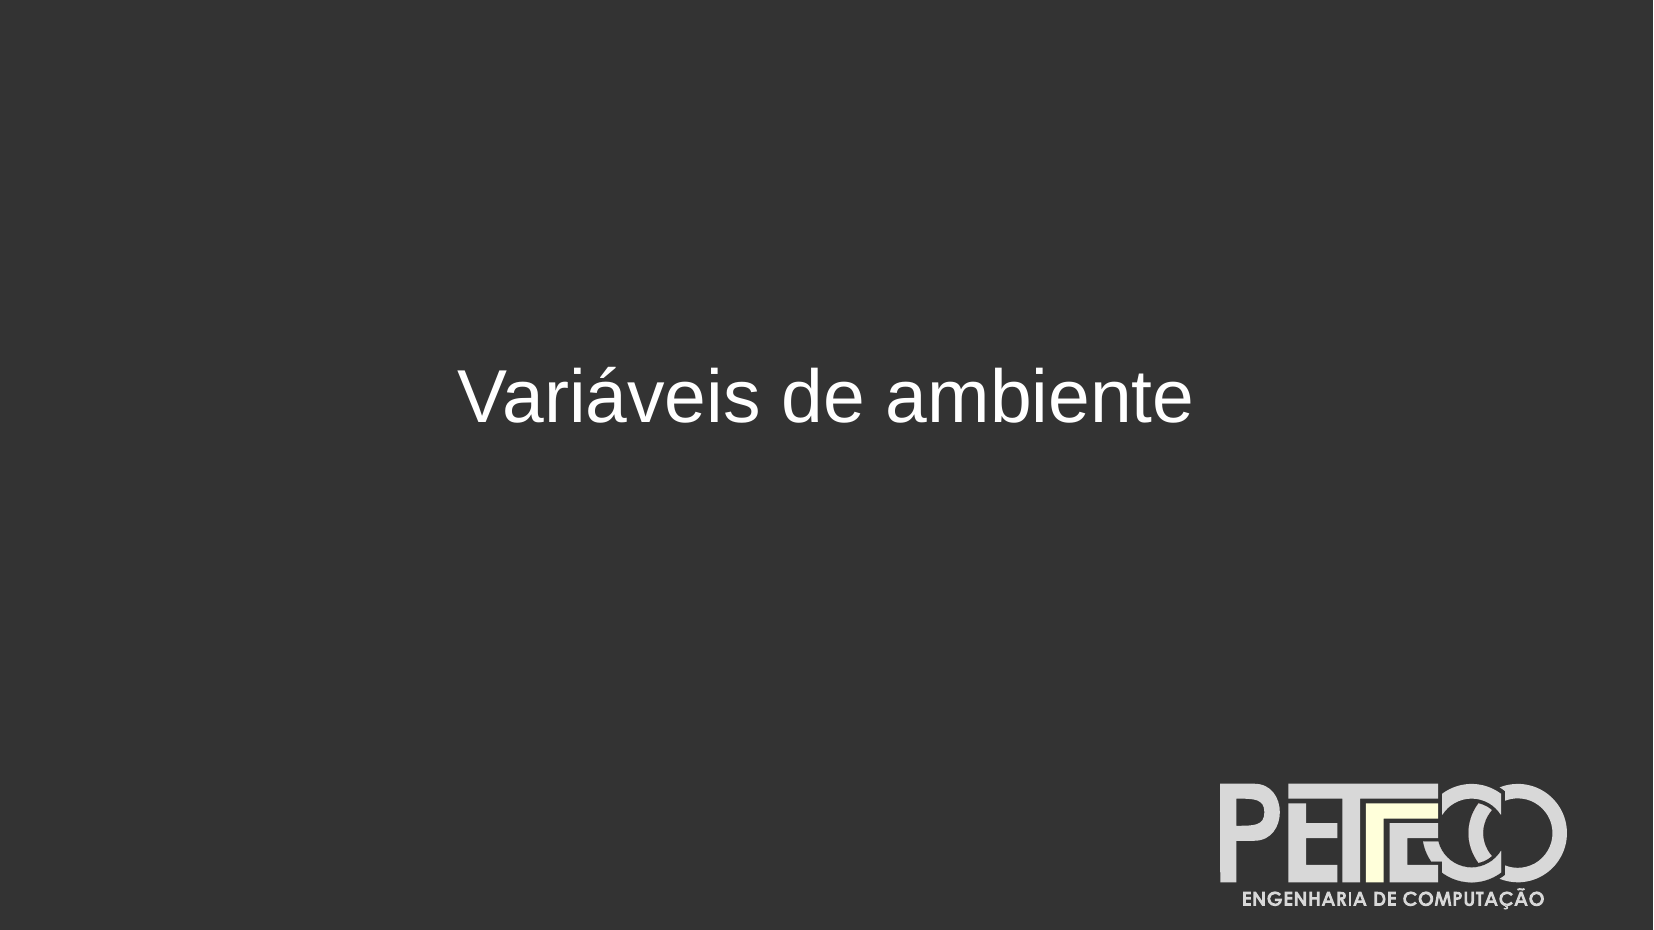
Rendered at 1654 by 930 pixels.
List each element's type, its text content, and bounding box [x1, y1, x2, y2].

subtitle Variáveis de ambiente [82, 37, 1571, 757]
